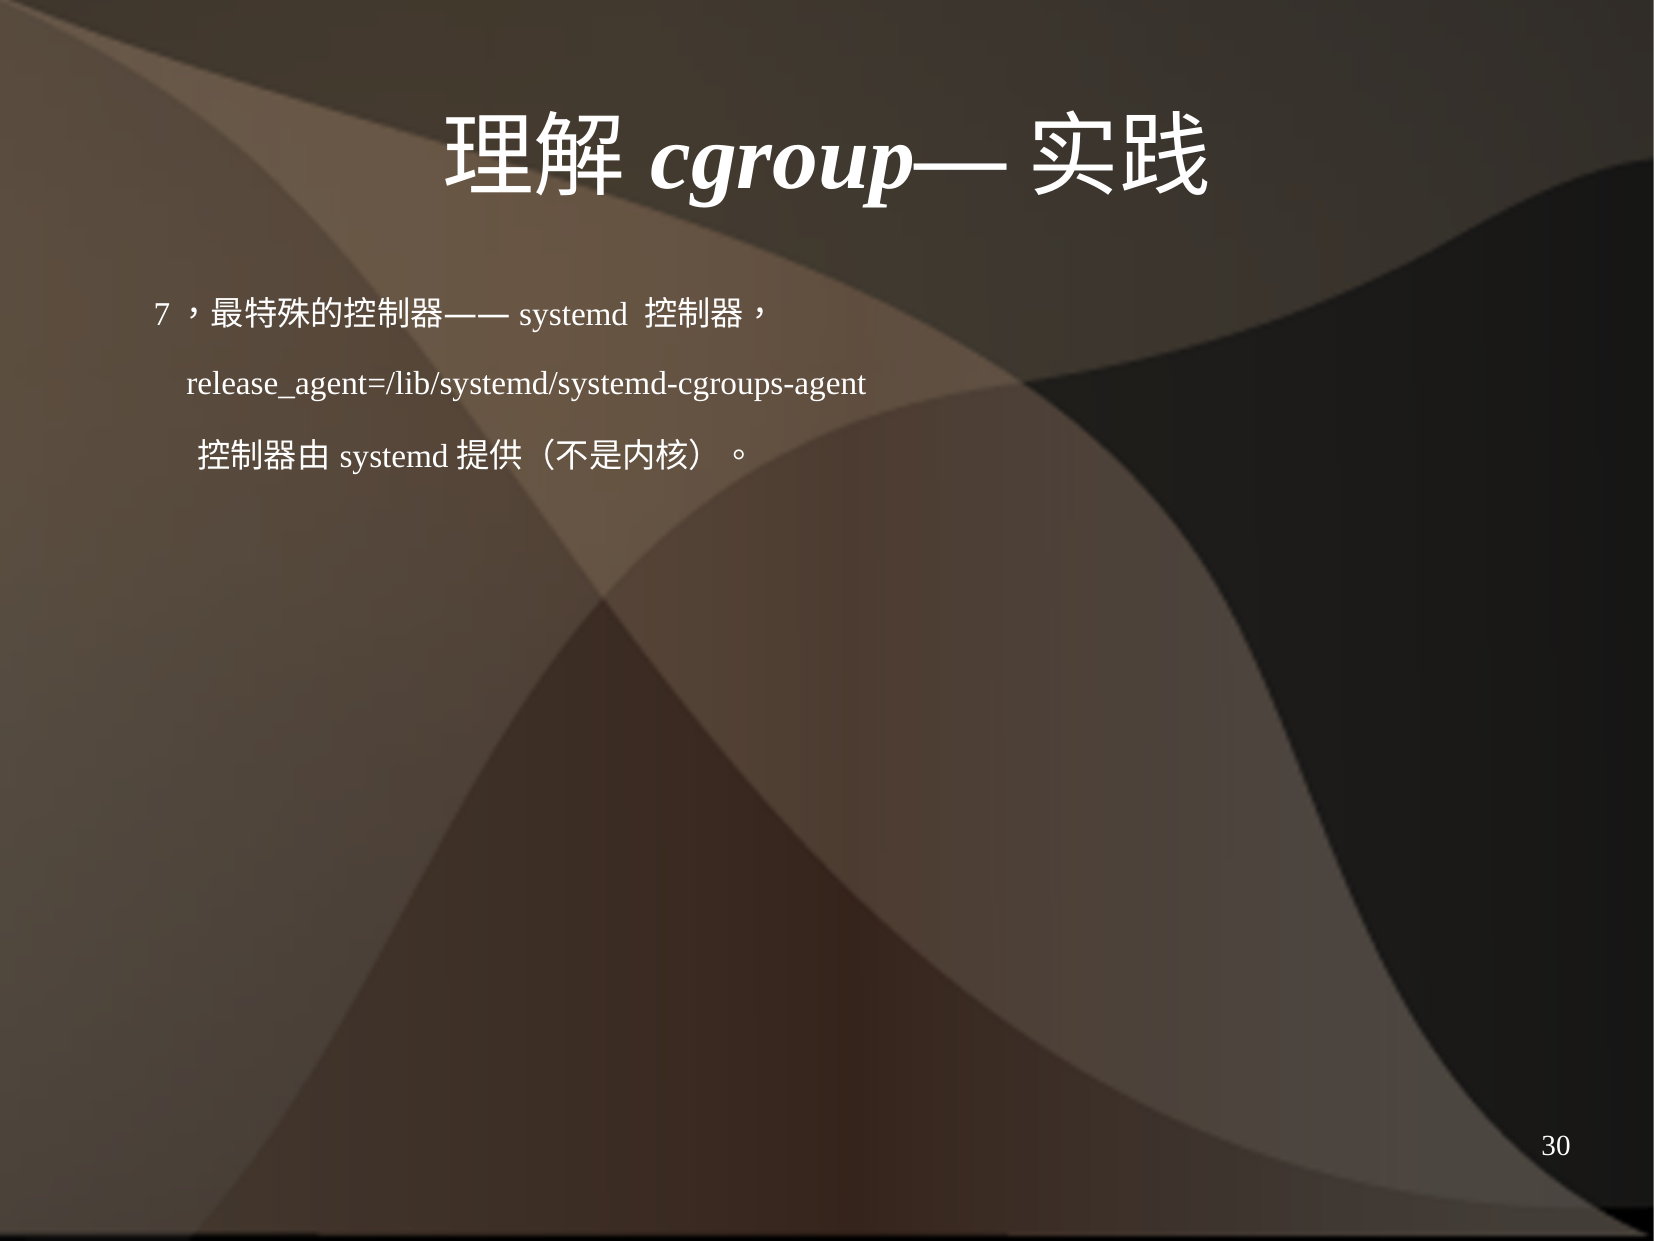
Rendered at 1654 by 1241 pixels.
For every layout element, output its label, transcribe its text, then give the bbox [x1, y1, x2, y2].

picture [0, 0, 1654, 1241]
title 理解cgroup—实践 [82, 49, 1571, 257]
list 7，最特殊的控制器——systemd 控制器， release_agent=/lib/systemd/systemd-cgroups-agent 控制器由systemd提供（不是内核）。 [82, 290, 1571, 1109]
